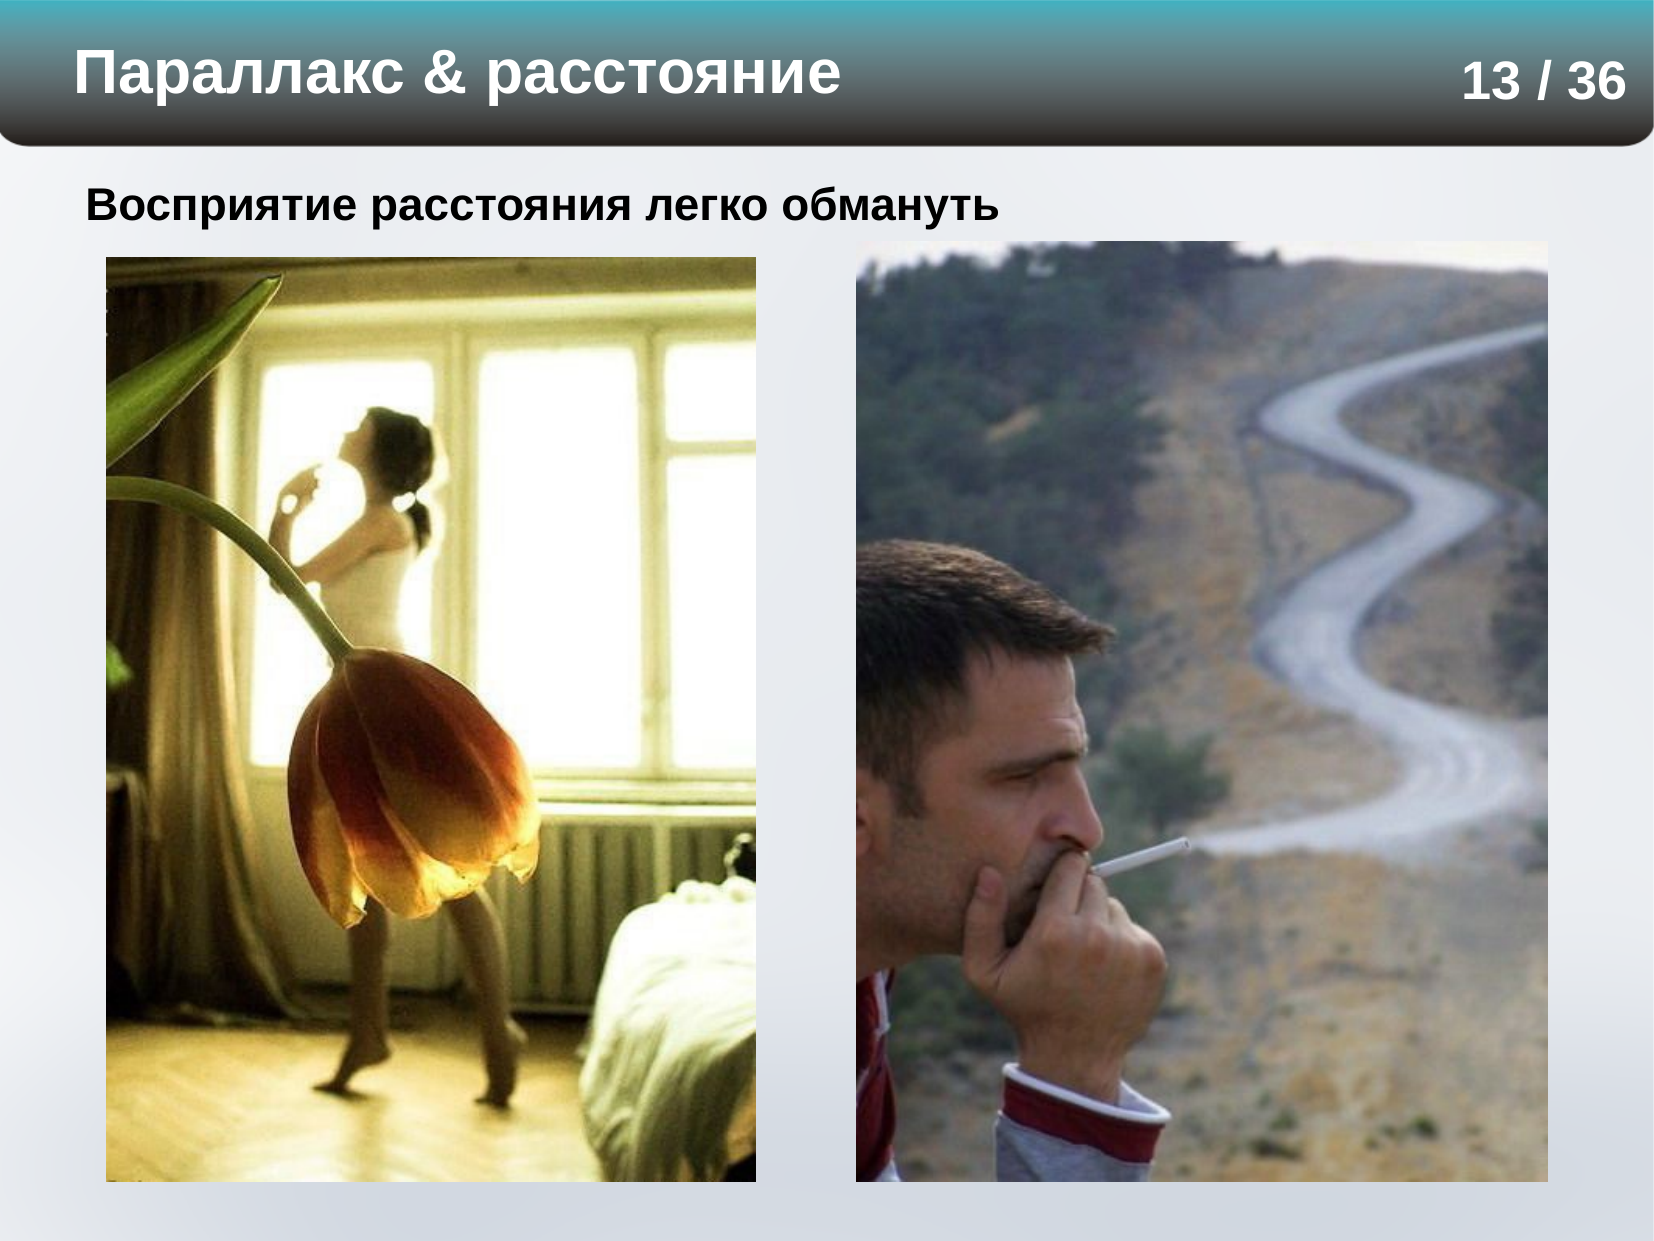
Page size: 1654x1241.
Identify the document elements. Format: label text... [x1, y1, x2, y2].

text_box Параллакс & расстояние [59, 29, 1359, 115]
text_box Восприятие расстояния легко обмануть [70, 171, 1625, 368]
text_box 5 / 36 [1446, 42, 1654, 179]
picture [0, 0, 1654, 1241]
